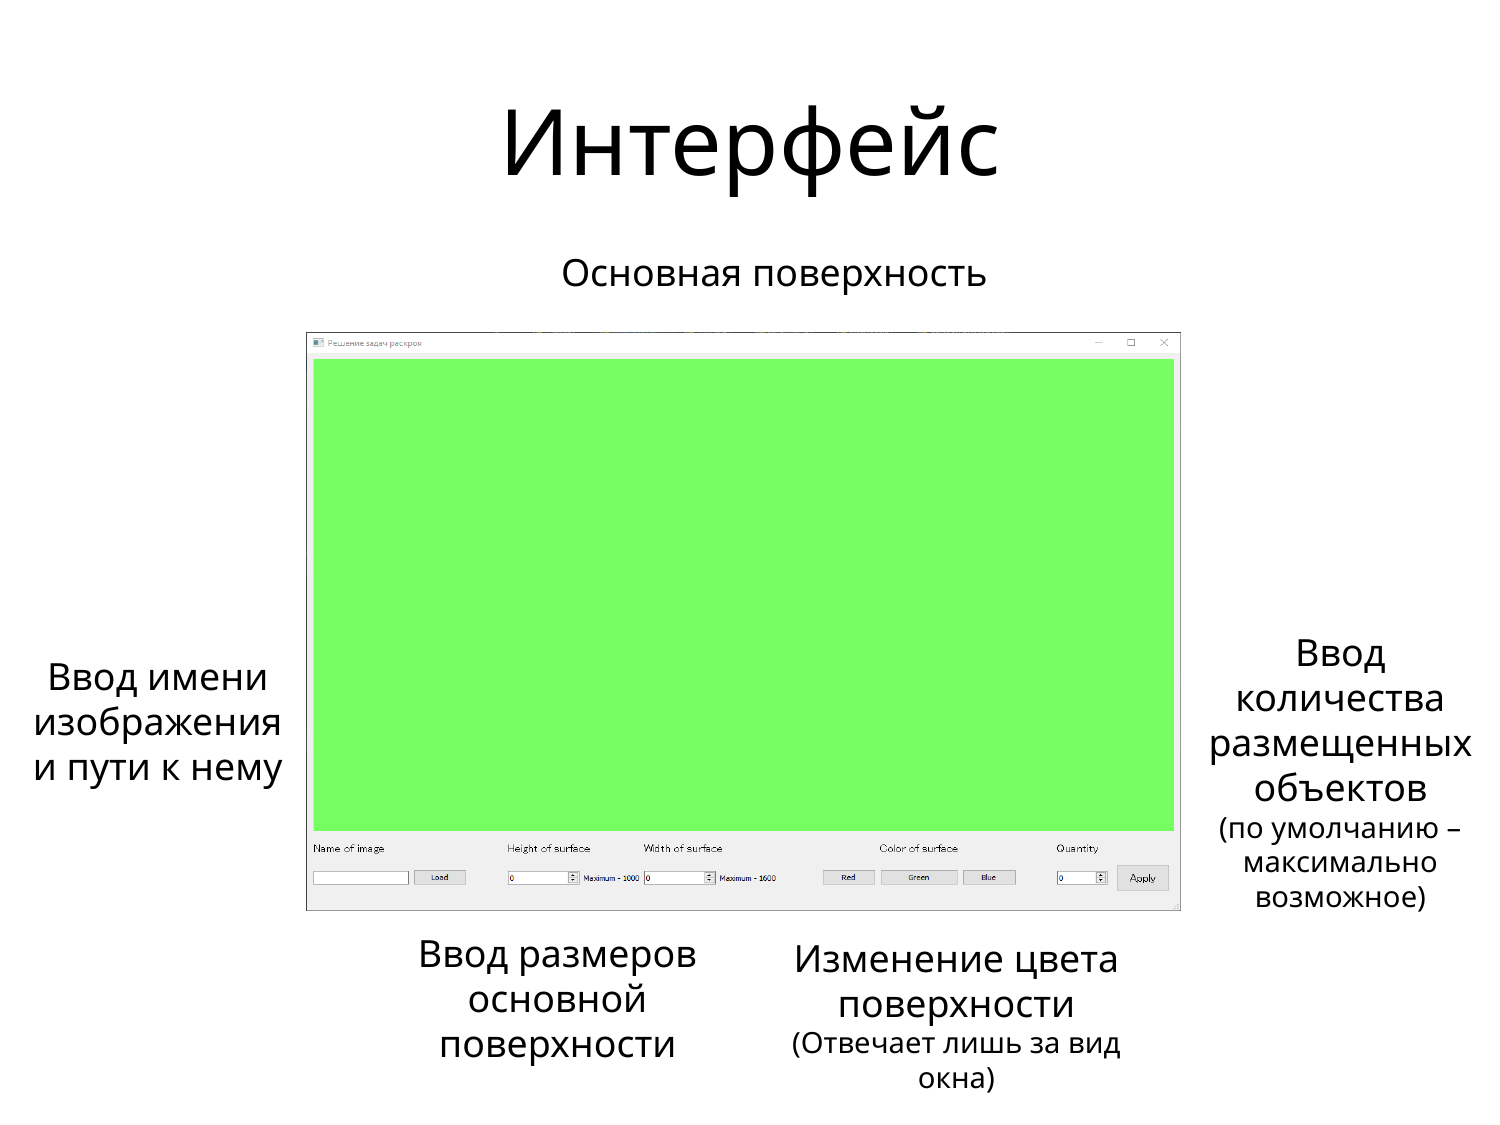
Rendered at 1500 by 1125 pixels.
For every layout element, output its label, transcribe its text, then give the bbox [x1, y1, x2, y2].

text_box Изменение цвета поверхности (Отвечает лишь за вид окна) [755, 927, 1158, 1103]
text_box Основная поверхность [546, 242, 1003, 302]
text_box Ввод имени изображения и пути к нему [7, 645, 309, 795]
picture [306, 332, 1181, 911]
text_box Интерфейс [75, 45, 1425, 233]
text_box Ввод размеров основной поверхности [380, 922, 735, 1073]
text_box Ввод количества размещенных объектов (по умолчанию – максимально возможное) [1180, 621, 1500, 922]
